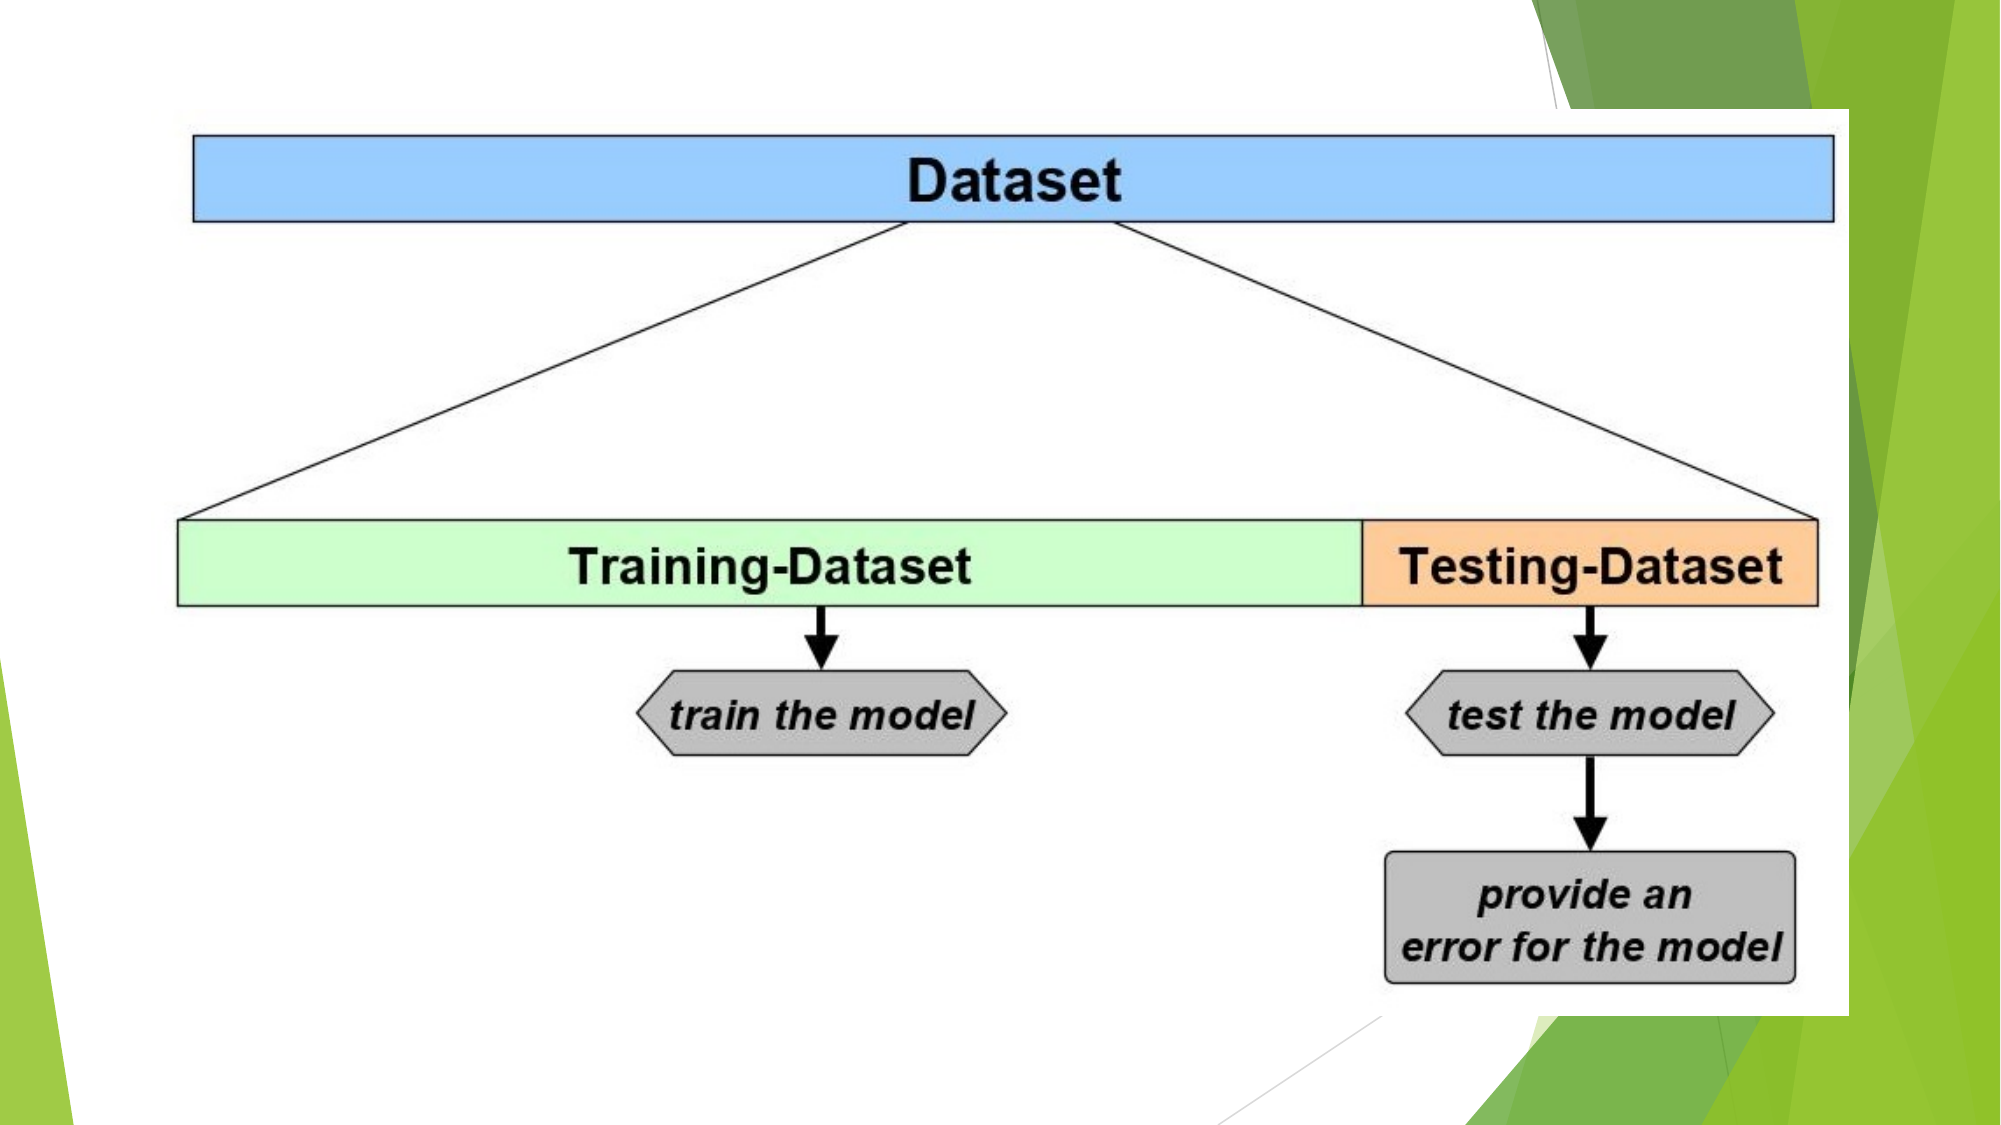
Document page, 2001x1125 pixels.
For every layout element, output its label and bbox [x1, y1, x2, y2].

picture [151, 109, 1849, 1016]
